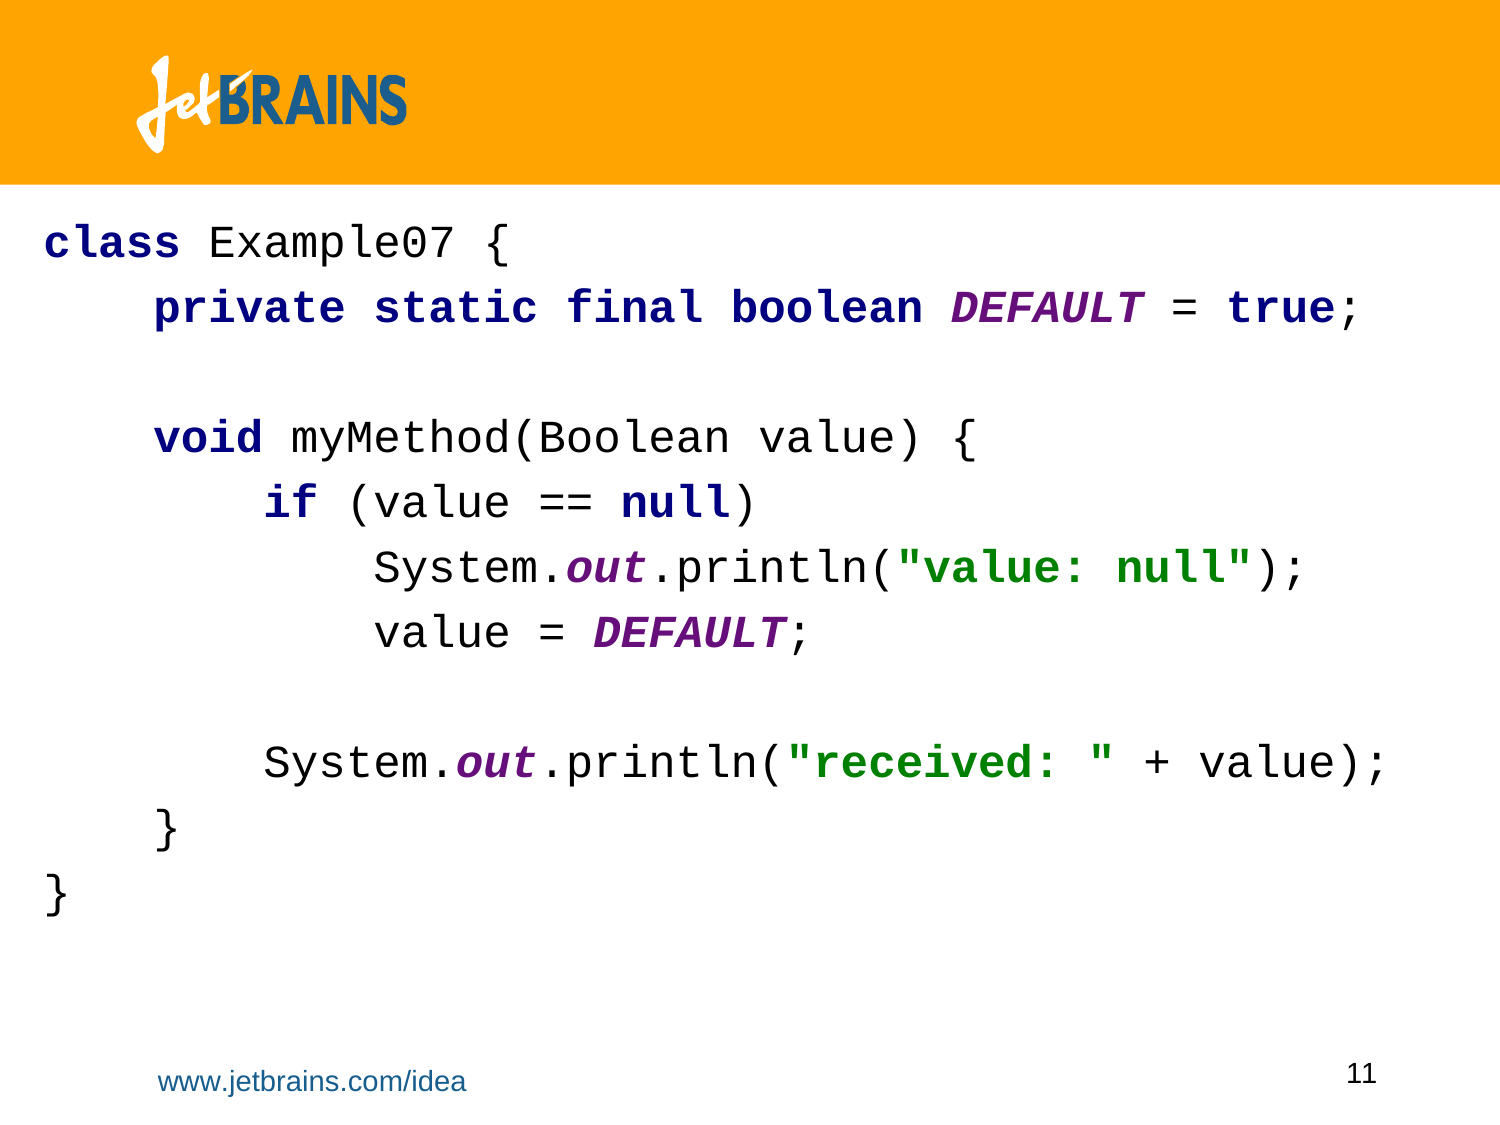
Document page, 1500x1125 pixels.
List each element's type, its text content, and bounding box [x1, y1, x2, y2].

subtitle class Example07 { private static final boolean DEFAULT = true; void myMethod(Boolean value) { if (value == null) System.out.println("value: null"); value = DEFAULT; System.out.println("received: " + value); } } [43, 217, 1457, 1093]
